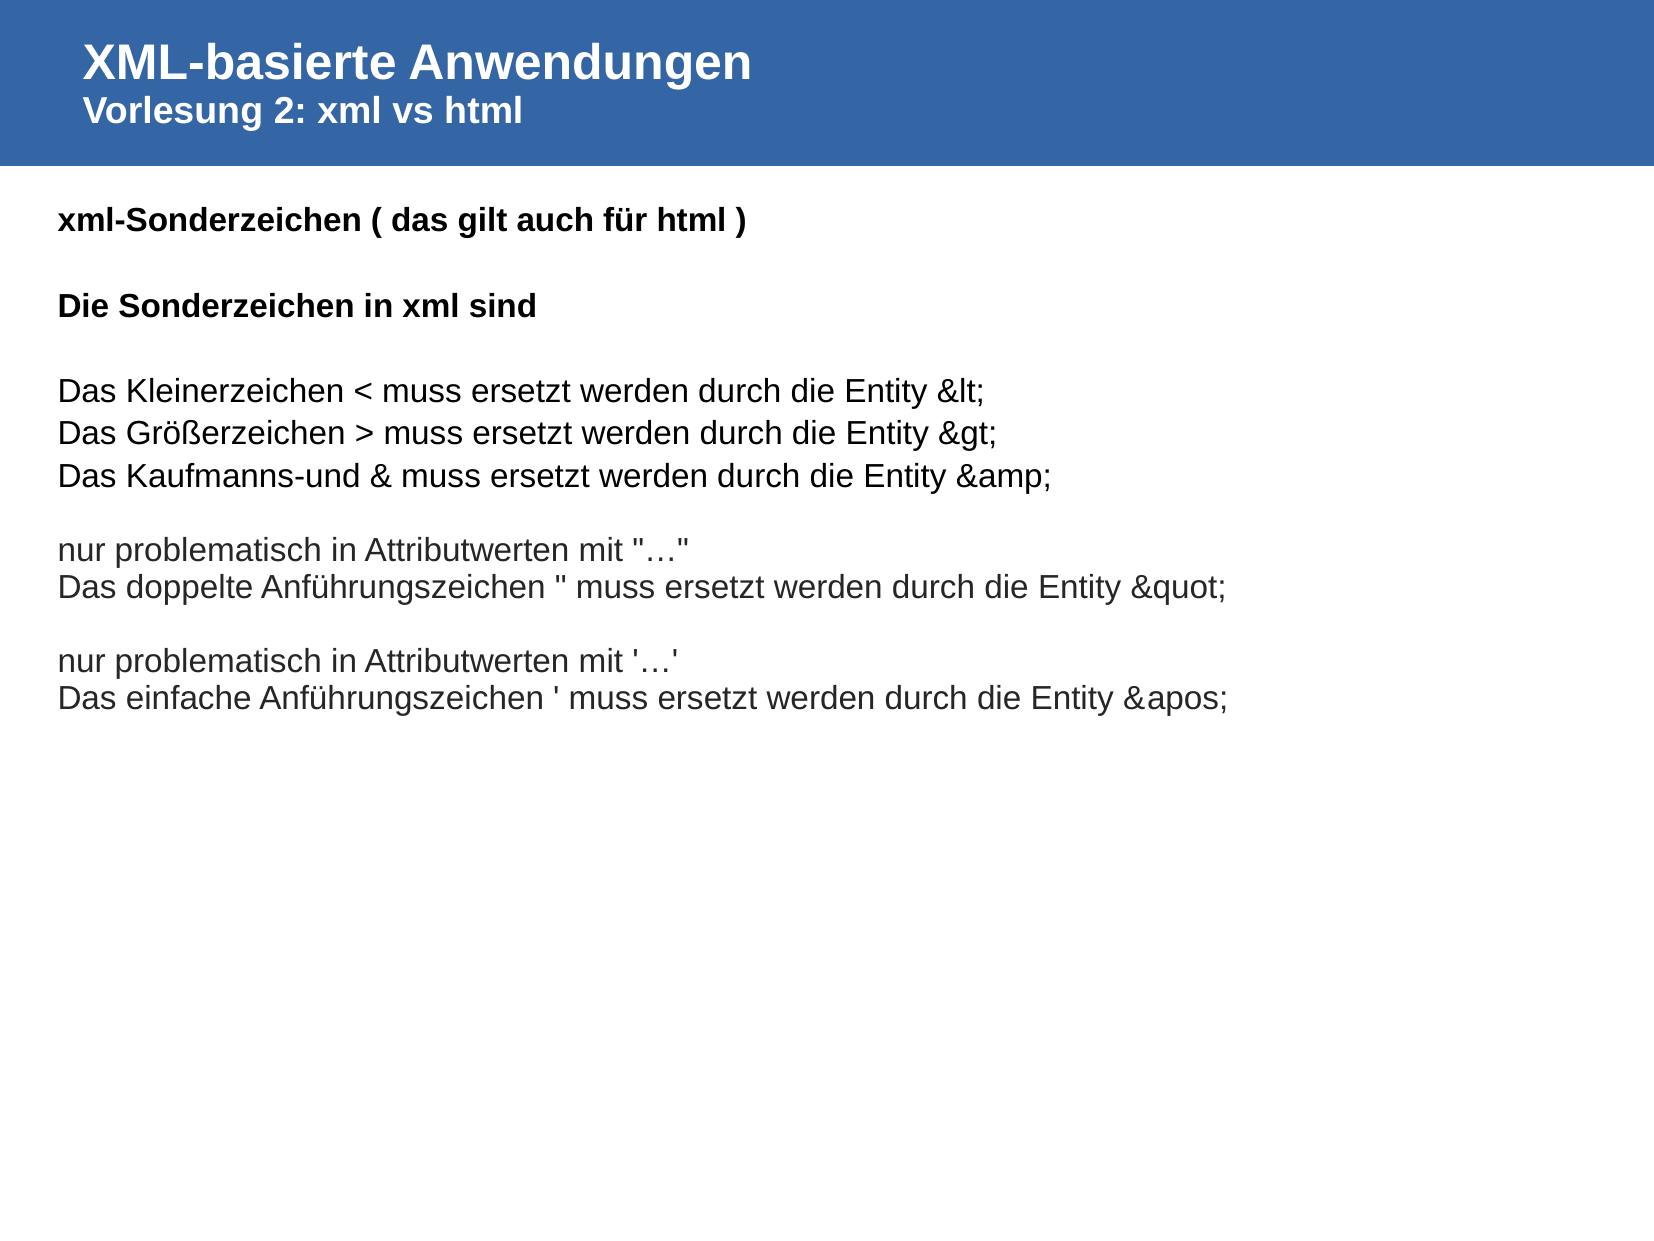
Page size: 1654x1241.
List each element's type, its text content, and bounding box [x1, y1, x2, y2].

text_box xml-Sonderzeichen ( das gilt auch für html ) Die Sonderzeichen in xml sind Das Kleinerzeichen < muss ersetzt werden durch die Entity &lt; Das Größerzeichen > muss ersetzt werden durch die Entity &gt; Das Kaufmanns-und & muss ersetzt werden durch die Entity &amp; nur problematisch in Attributwerten mit "…" Das doppelte Anführungszeichen " muss ersetzt werden durch die Entity &quot; nur problematisch in Attributwerten mit '…' Das einfache Anführungszeichen ' muss ersetzt werden durch die Entity &apos; [42, 188, 1560, 1102]
title XML-basierte Anwendungen Vorlesung 2: xml vs html [82, 0, 1571, 166]
